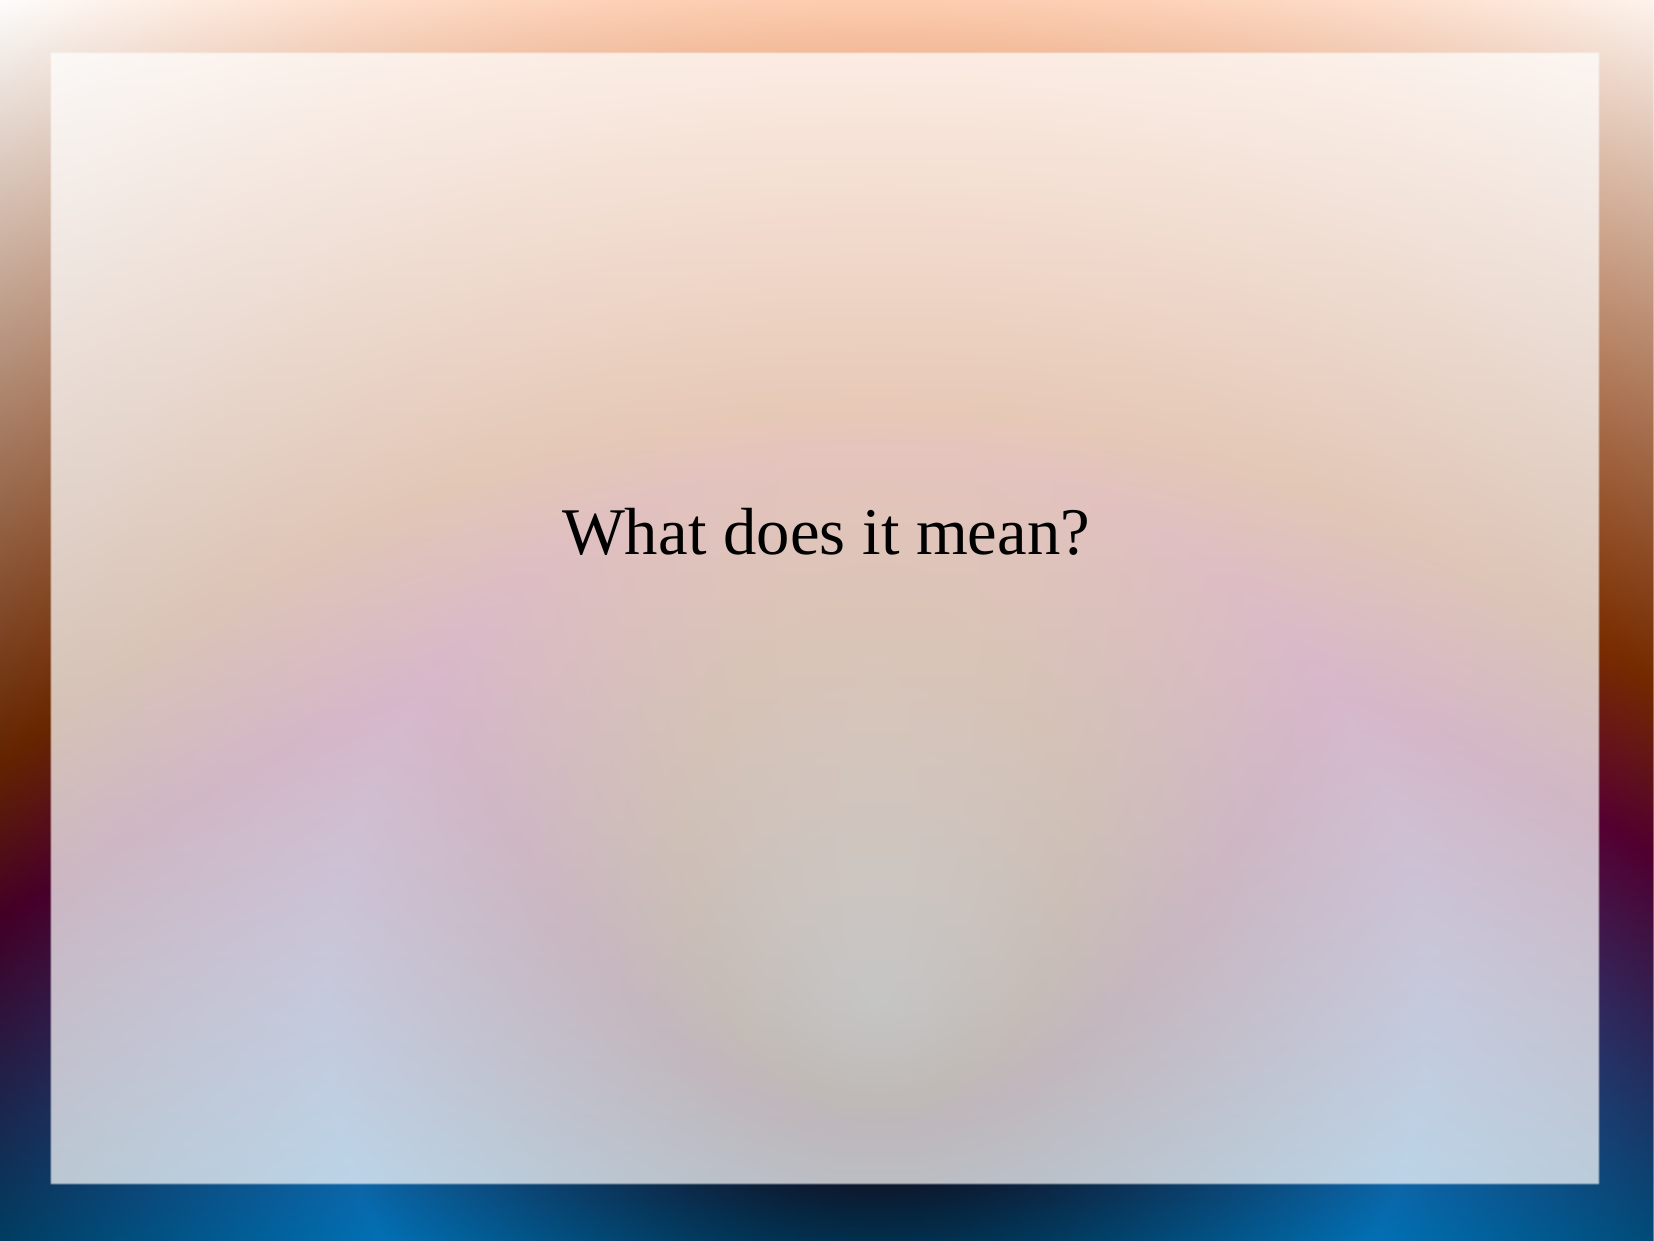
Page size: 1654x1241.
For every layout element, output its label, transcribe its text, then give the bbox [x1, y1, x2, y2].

subtitle What does it mean? [82, 55, 1571, 1010]
picture [0, 0, 1654, 1241]
